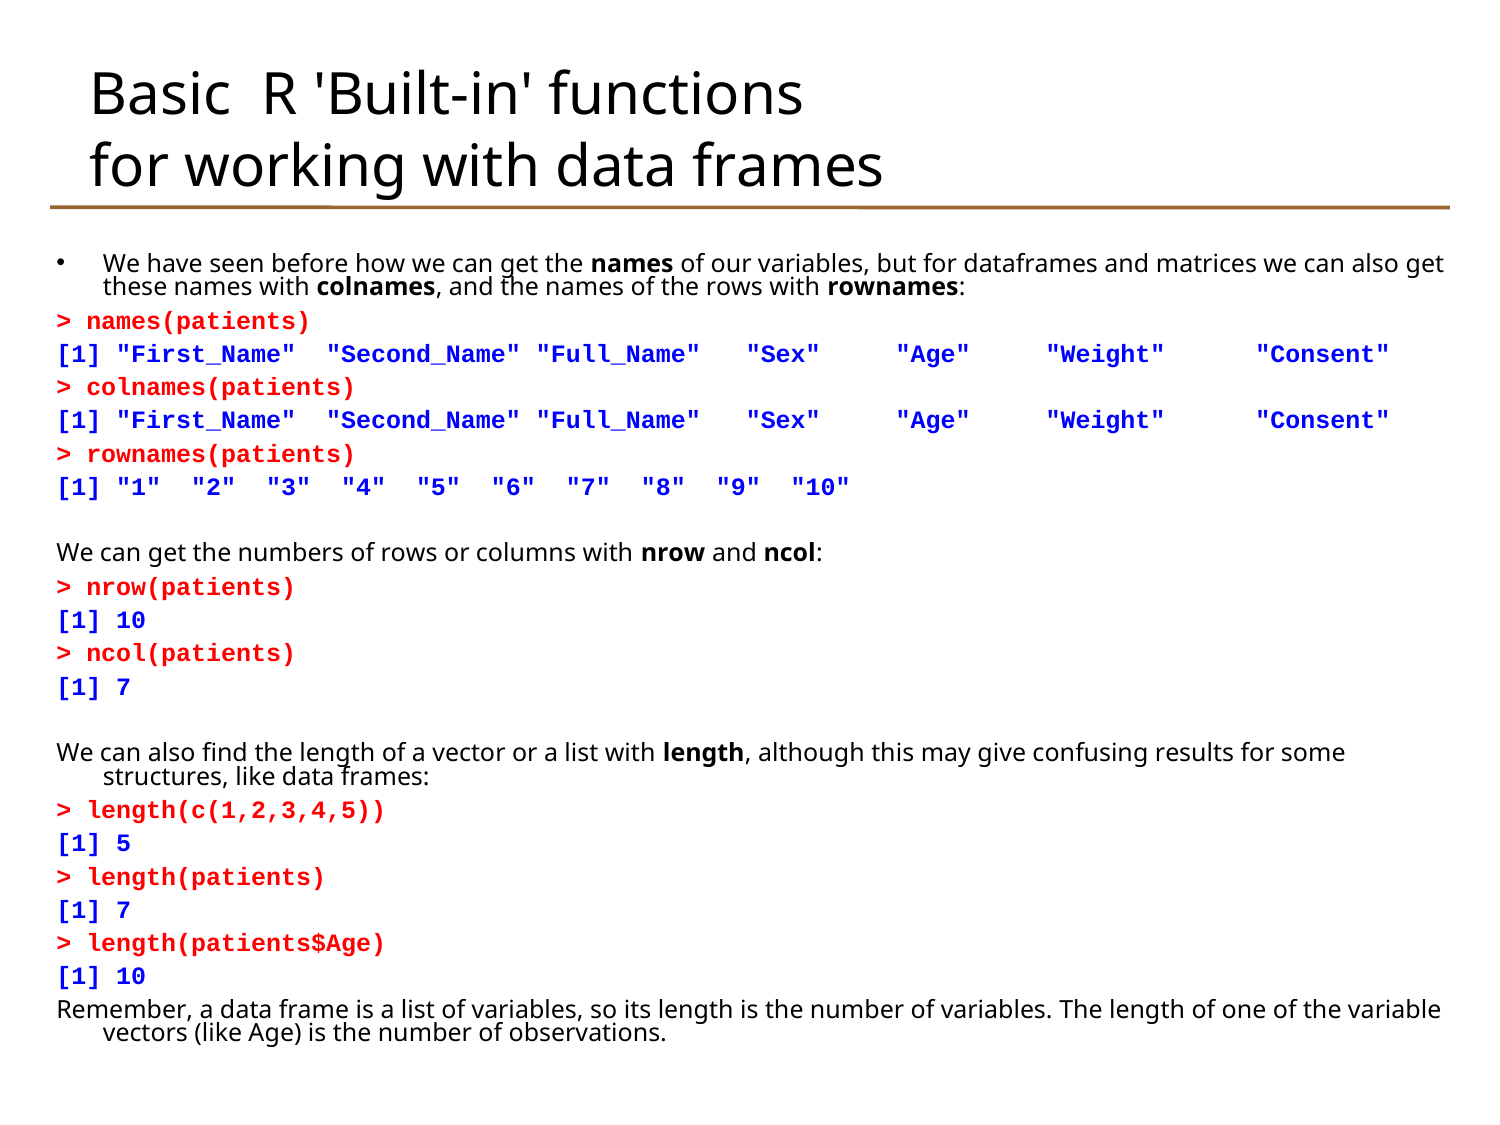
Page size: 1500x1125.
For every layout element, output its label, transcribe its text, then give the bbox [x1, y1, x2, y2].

text_box Basic R 'Built-in' functions for working with data frames [75, 32, 1425, 221]
text_box We have seen before how we can get the names of our variables, but for dataframes and matrices we can also get these names with colnames, and the names of the rows with rownames: > names(patients) [1] "First_Name" "Second_Name" "Full_Name" "Sex" "Age" "Weight" "Consent" > colnames(patients) [1] "First_Name" "Second_Name" "Full_Name" "Sex" "Age" "Weight" "Consent" > rownames(patients) [1] "1" "2" "3" "4" "5" "6" "7" "8" "9" "10" We can get the numbers of rows or columns with nrow and ncol: > nrow(patients) [1] 10 > ncol(patients) [1] 7 We can also find the length of a vector or a list with length, although this may give confusing results for some structures, like data frames: > length(c(1,2,3,4,5)) [1] 5 > length(patients) [1] 7 > length(patients$Age) [1] 10 Remember, a data frame is a list of variables, so its length is the number of variables. The length of one of the variable vectors (like Age) is the number of observations. [56, 252, 1449, 996]
